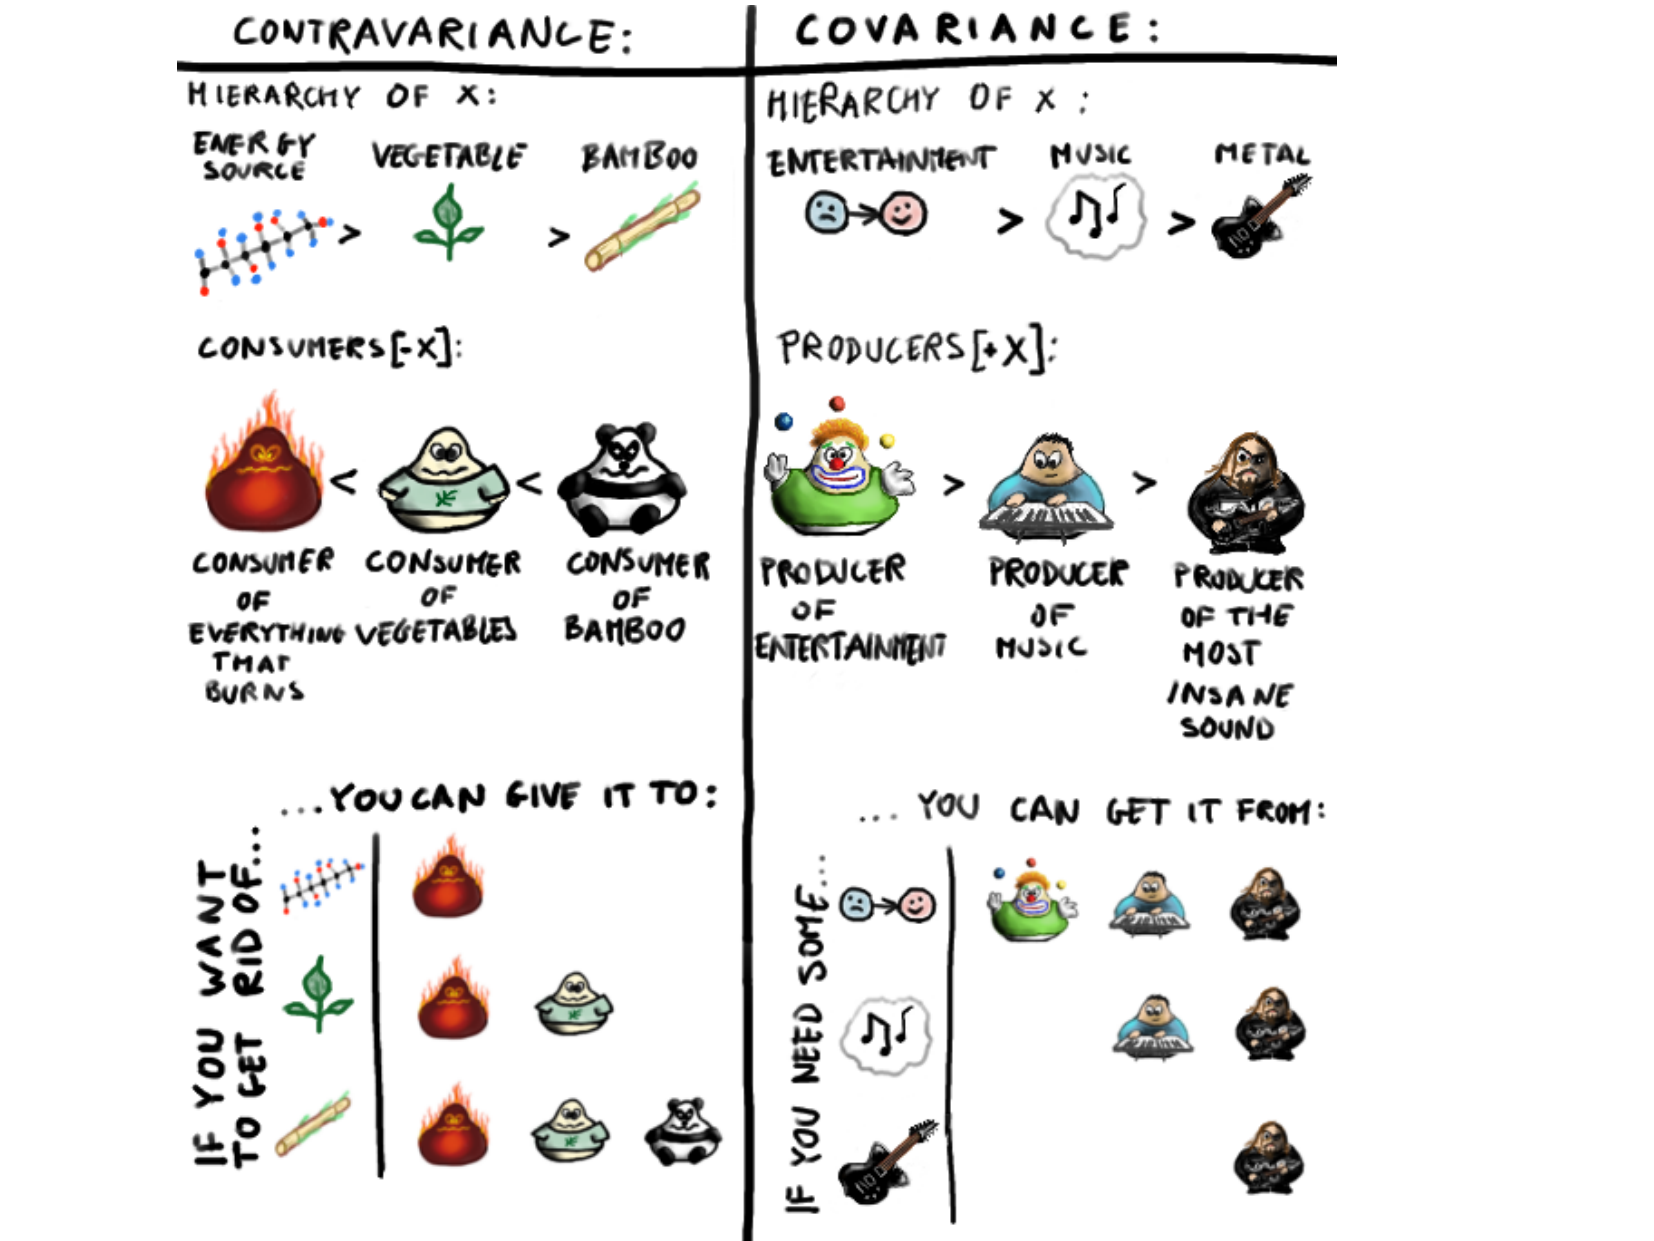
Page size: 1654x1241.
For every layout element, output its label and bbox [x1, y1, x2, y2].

picture [177, 5, 1337, 1241]
